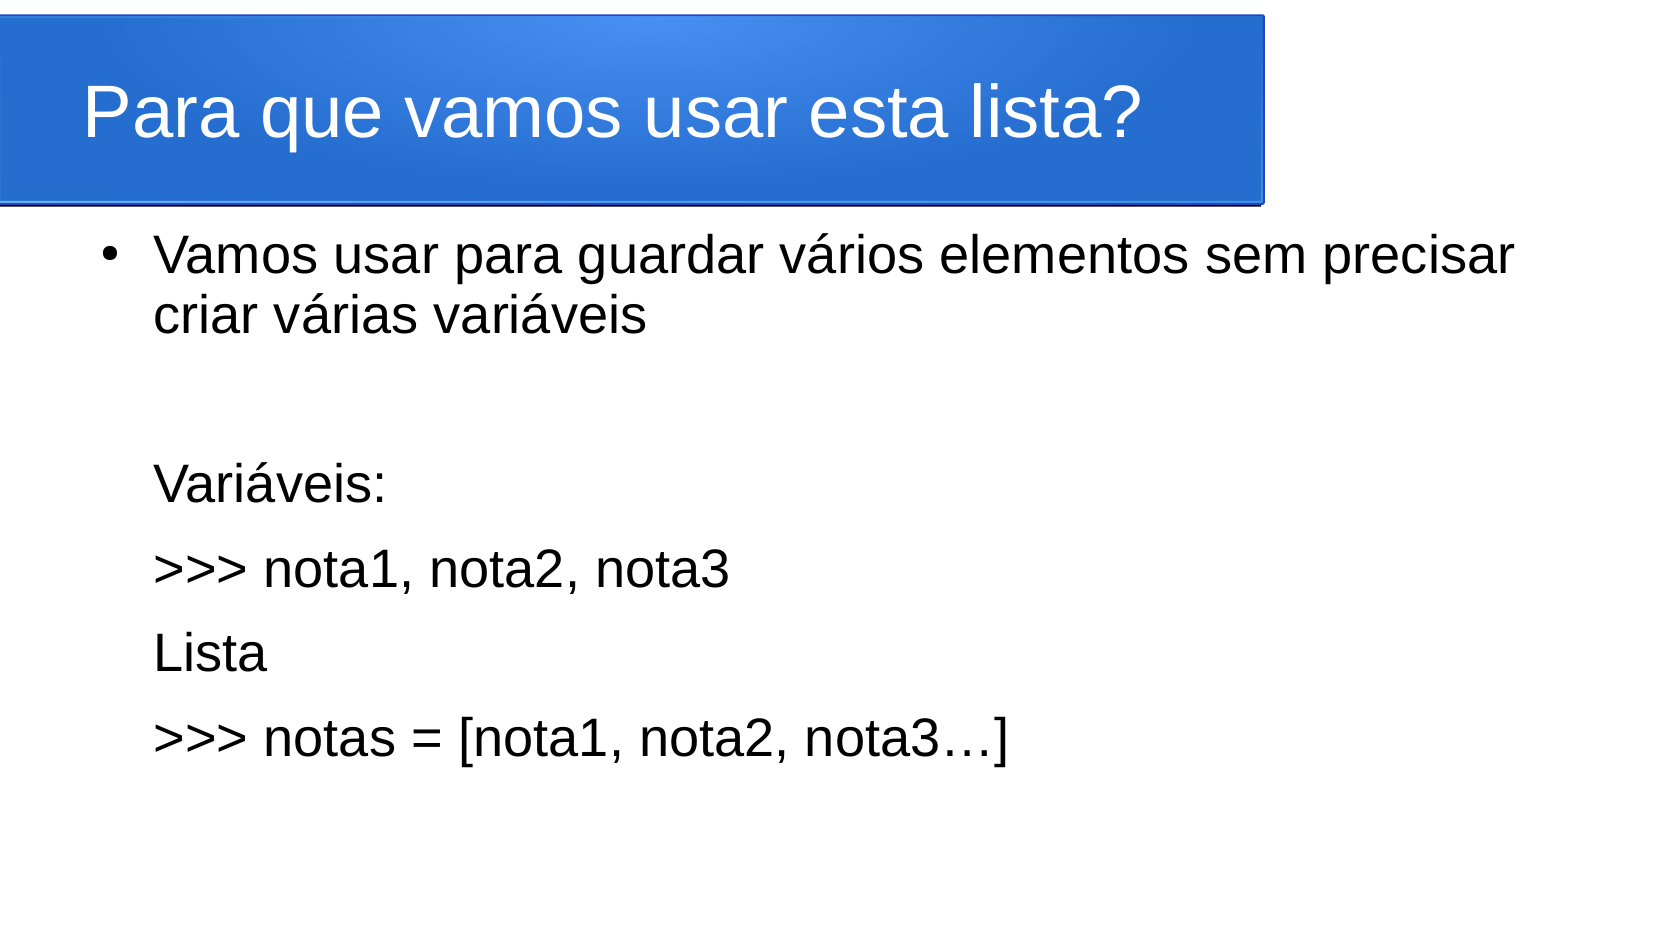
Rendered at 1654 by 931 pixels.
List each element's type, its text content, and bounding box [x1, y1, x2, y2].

title Para que vamos usar esta lista? [82, 35, 1235, 189]
list Vamos usar para guardar vários elementos sem precisar criar várias variáveis Variáveis: >>> nota1, nota2, nota3 Lista >>> notas = [nota1, nota2, nota3…] [82, 224, 1571, 827]
